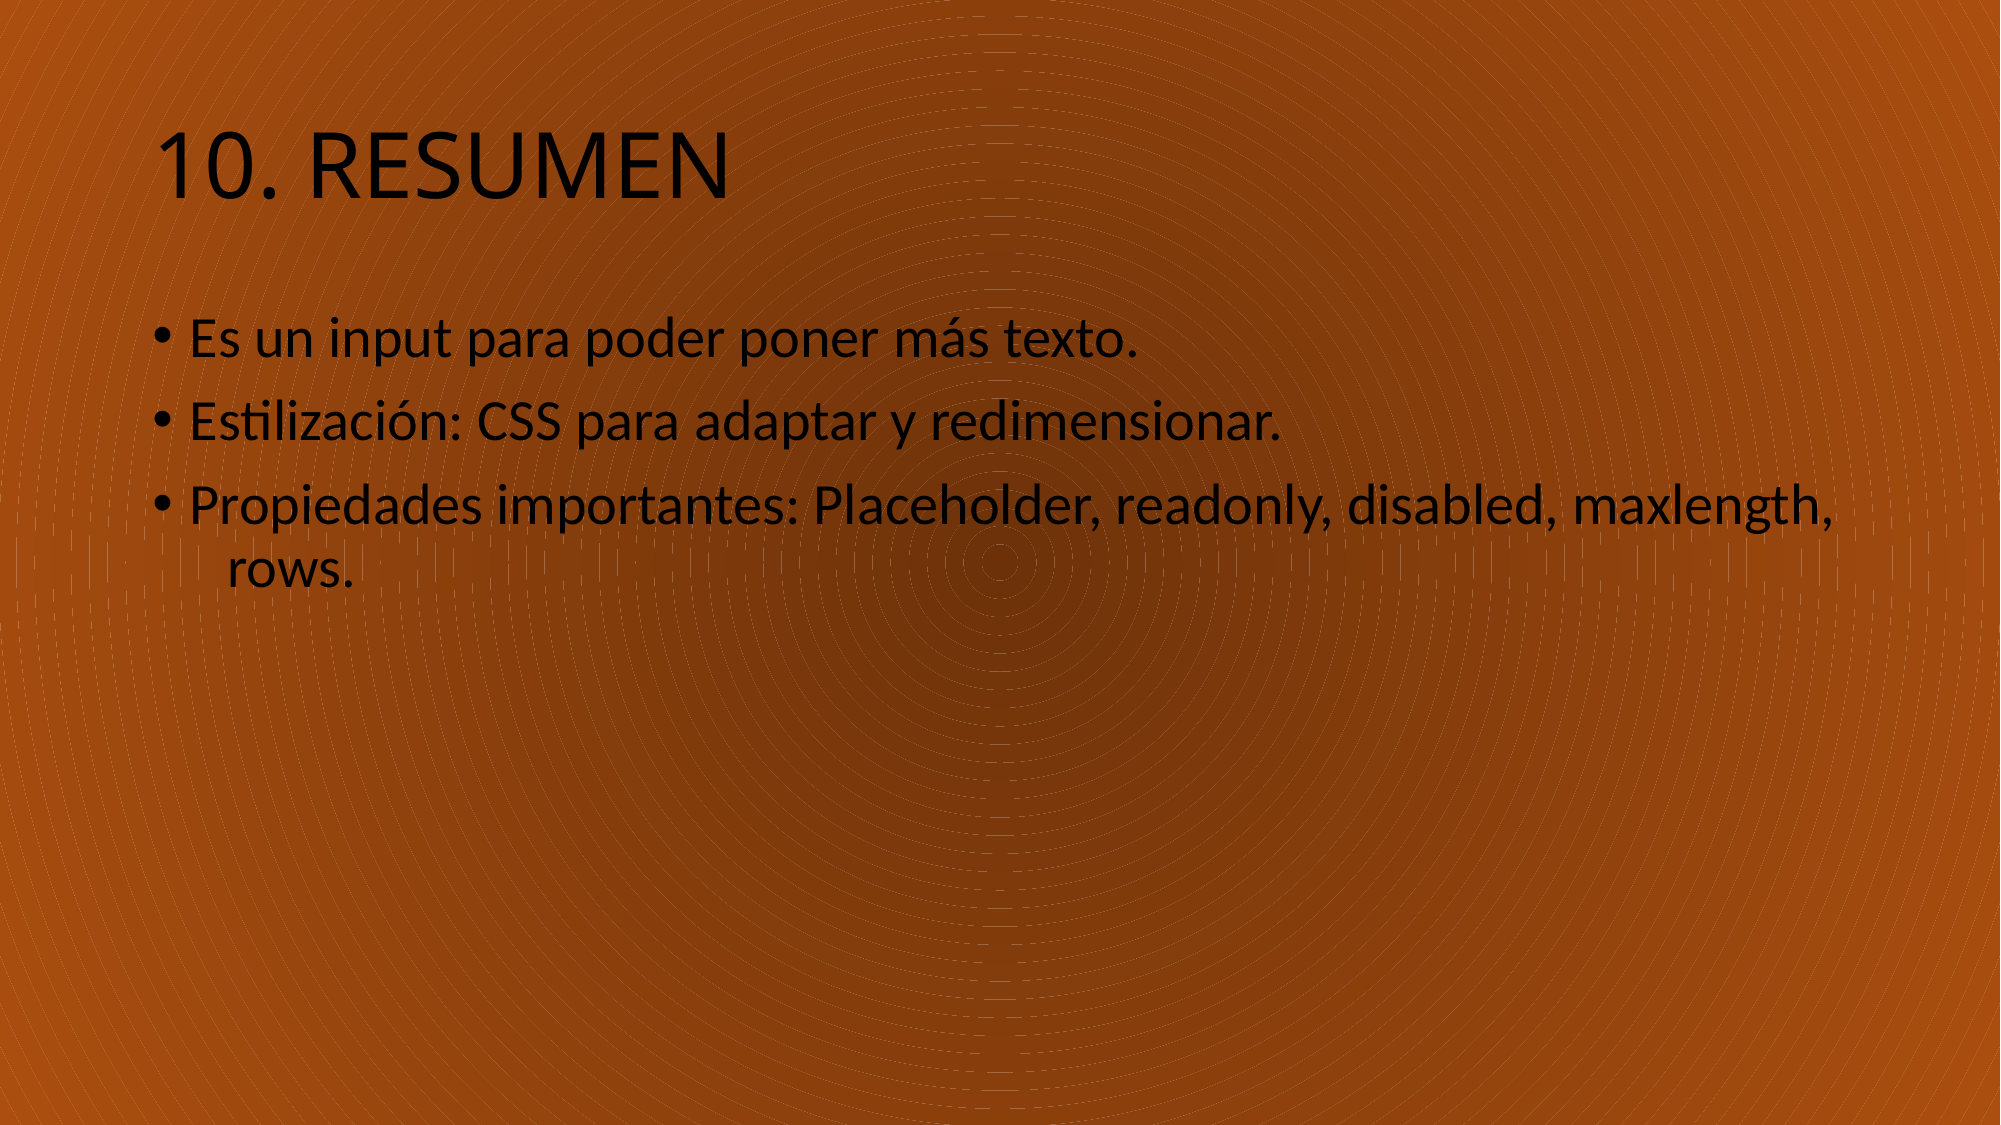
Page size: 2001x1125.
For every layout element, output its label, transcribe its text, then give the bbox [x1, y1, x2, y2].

list Es un input para poder poner más texto. Estilización: CSS para adaptar y redimensionar. Propiedades importantes: Placeholder, readonly, disabled, maxlength, rows. [137, 299, 1863, 1014]
title 10. RESUMEN [137, 59, 1863, 278]
